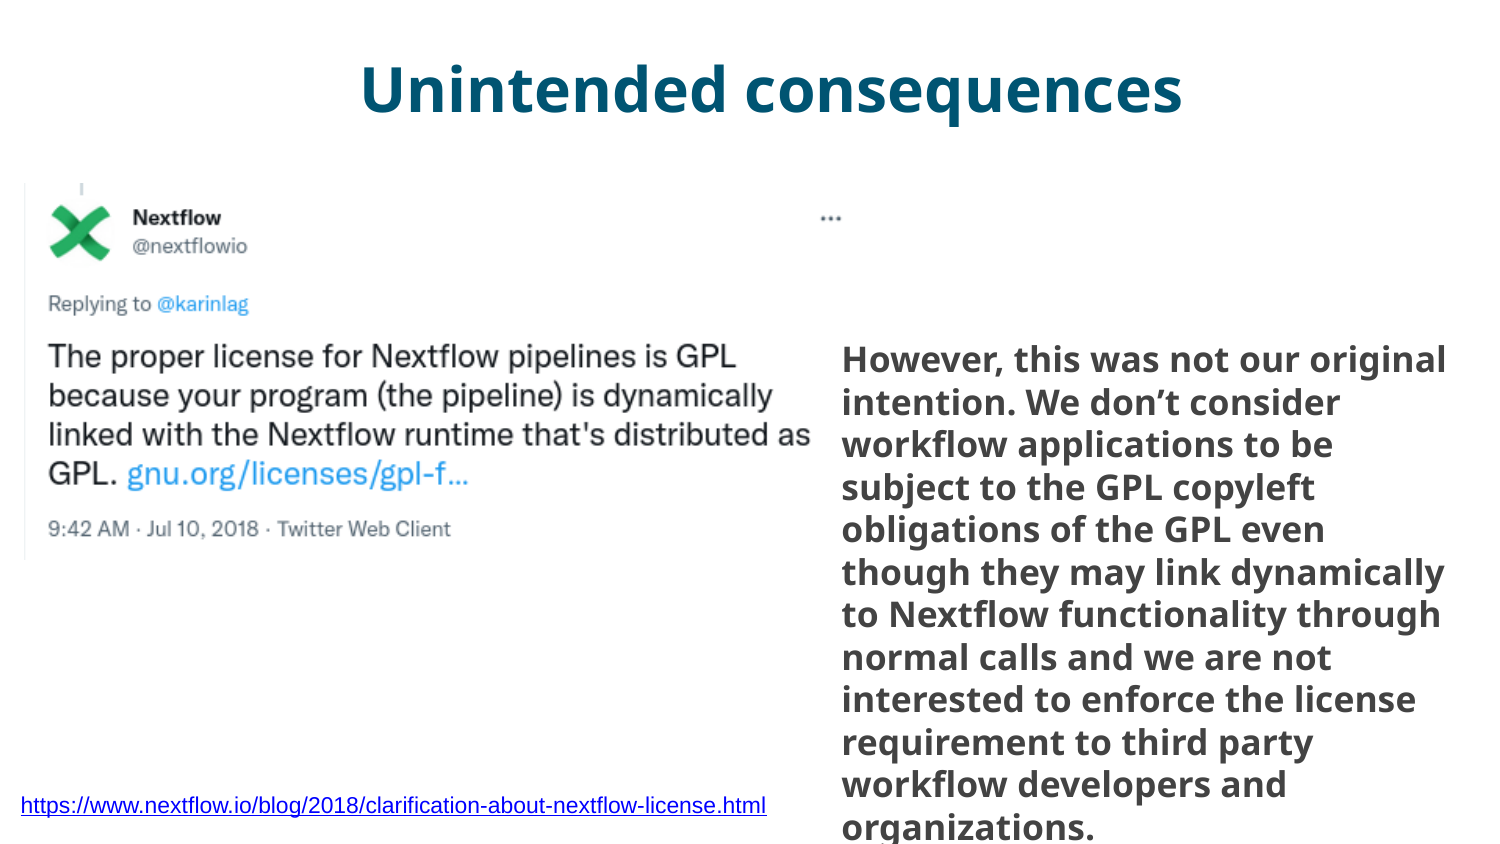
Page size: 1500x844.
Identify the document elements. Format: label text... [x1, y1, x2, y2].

picture [24, 183, 861, 561]
text_box https://www.nextflow.io/blog/2018/clarification-about-nextflow-license.html [5, 775, 999, 834]
text_box However, this was not our original intention. We don’t consider workflow applications to be subject to the GPL copyleft obligations of the GPL even though they may link dynamically to Nextflow functionality through normal calls and we are not interested to enforce the license requirement to third party workflow developers and organizations. [826, 322, 1470, 844]
text_box Unintended consequences [325, 44, 1218, 159]
